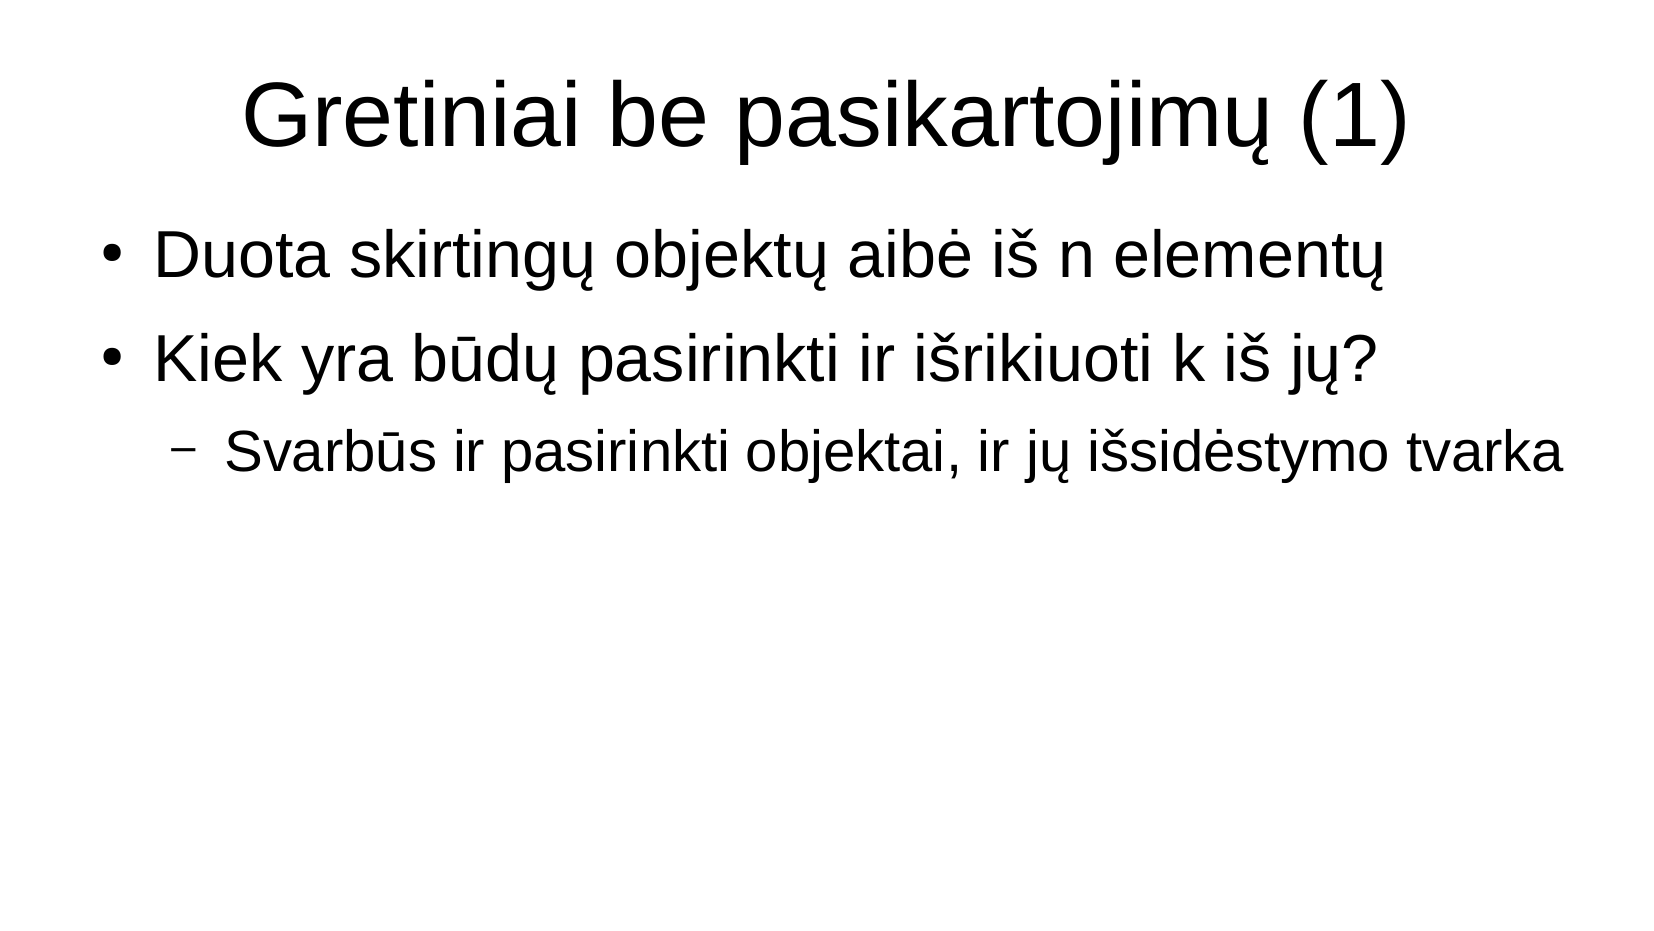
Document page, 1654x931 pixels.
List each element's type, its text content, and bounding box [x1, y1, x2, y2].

title Gretiniai be pasikartojimų (1) [82, 36, 1571, 193]
list Duota skirtingų objektų aibė iš n elementų Kiek yra būdų pasirinkti ir išrikiuoti k iš jų? Svarbūs ir pasirinkti objektai, ir jų išsidėstymo tvarka [82, 217, 1571, 757]
